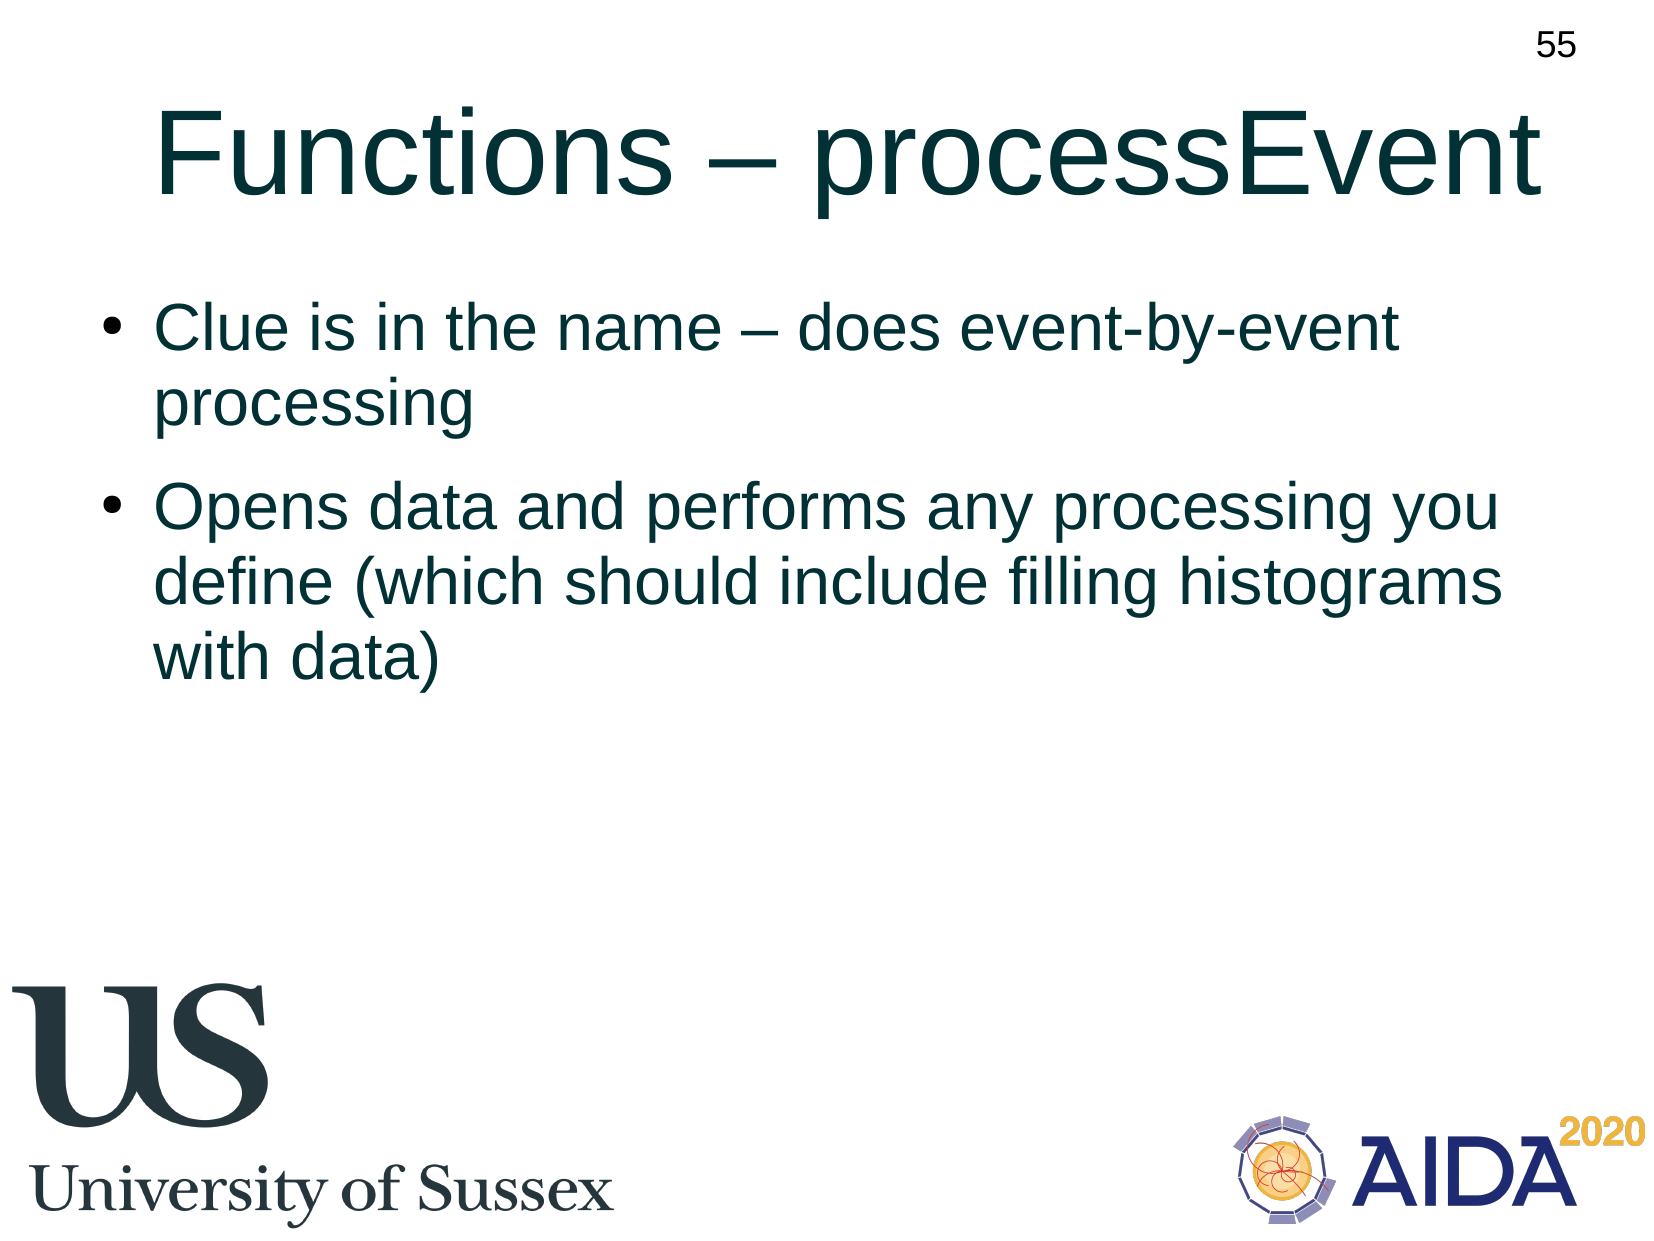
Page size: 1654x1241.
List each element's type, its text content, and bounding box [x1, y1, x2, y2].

title Functions – processEvent [82, 49, 1571, 257]
picture [11, 982, 615, 1229]
text_box <number> [1521, 16, 1654, 84]
picture [1233, 1116, 1645, 1224]
list Clue is in the name – does event-by-event processing Opens data and performs any processing you define (which should include filling histograms with data) [82, 290, 1571, 957]
